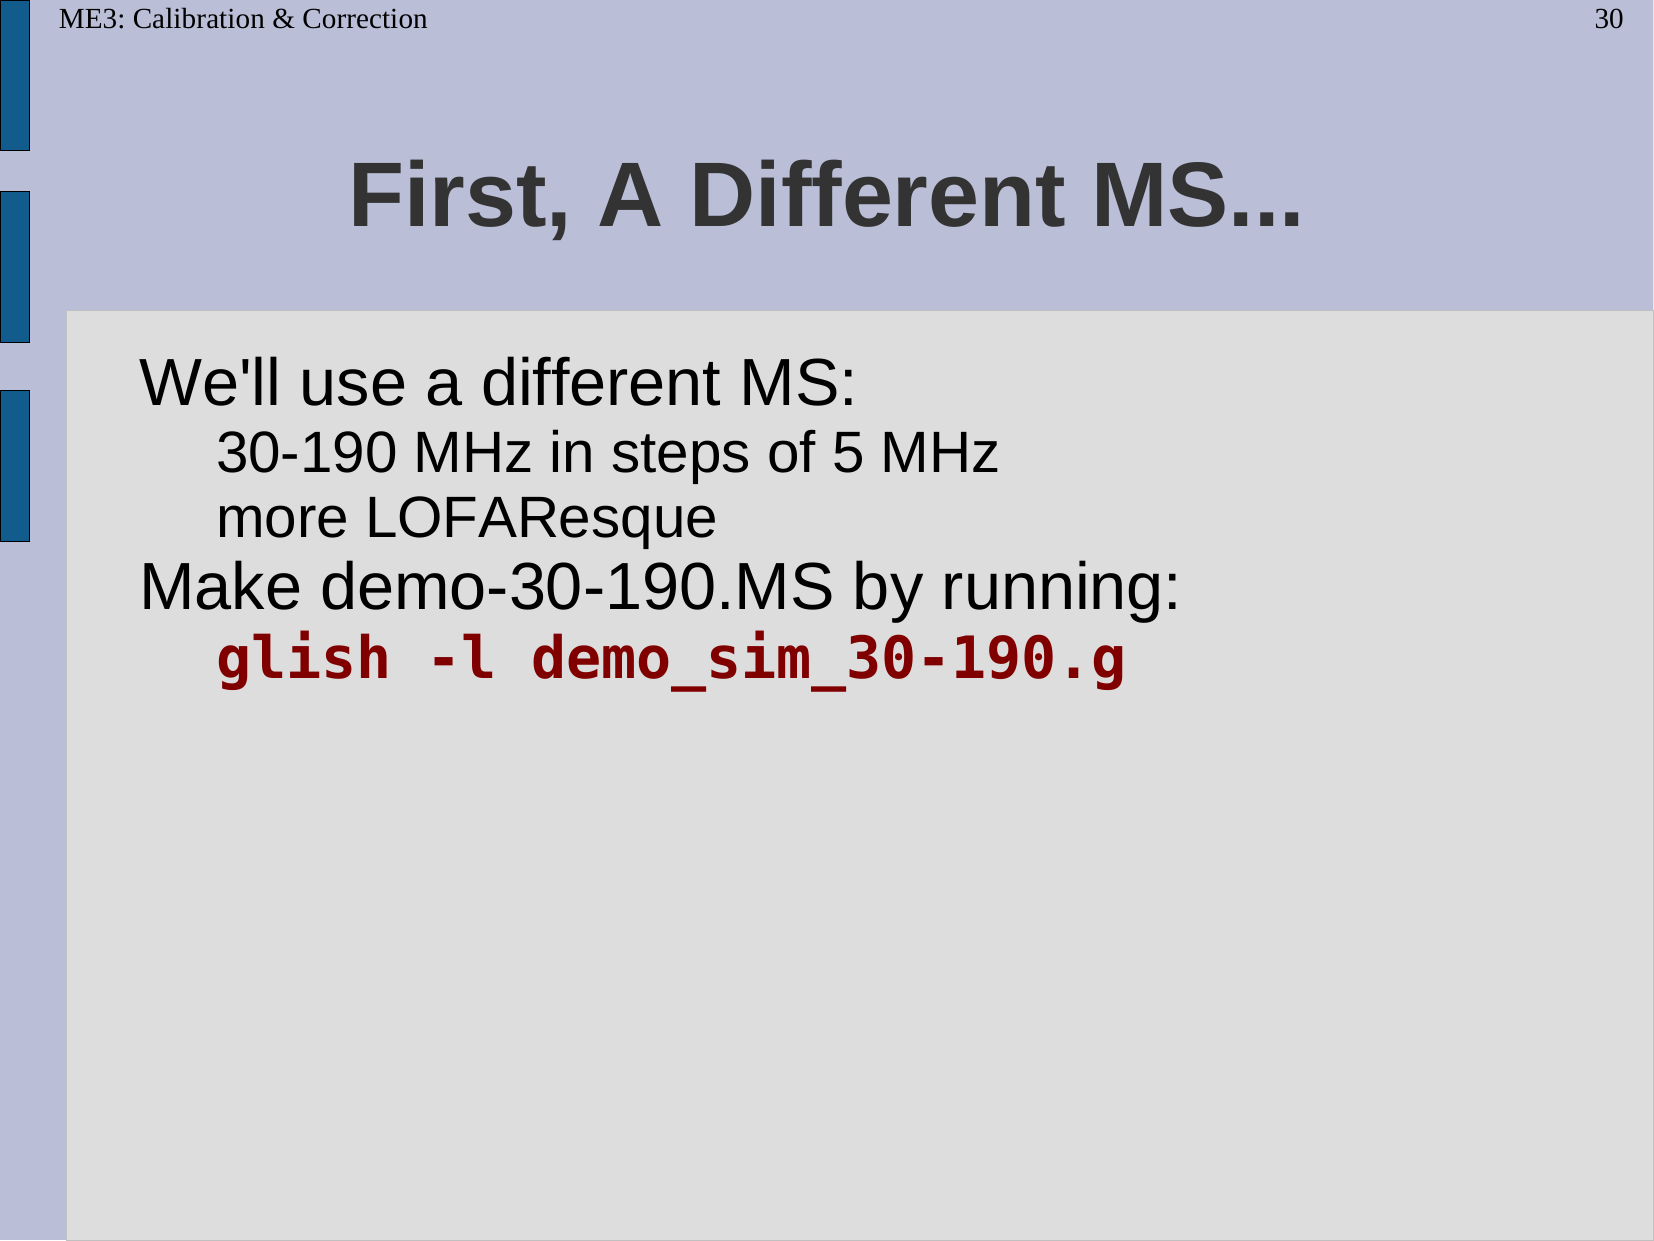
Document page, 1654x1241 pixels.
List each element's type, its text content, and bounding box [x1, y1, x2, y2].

list We'll use a different MS: 30-190 MHz in steps of 5 MHz more LOFAResque Make demo-30-190.MS by running: glish -l demo_sim_30-190.g [121, 344, 1625, 1112]
title First, A Different MS... [121, 98, 1534, 291]
